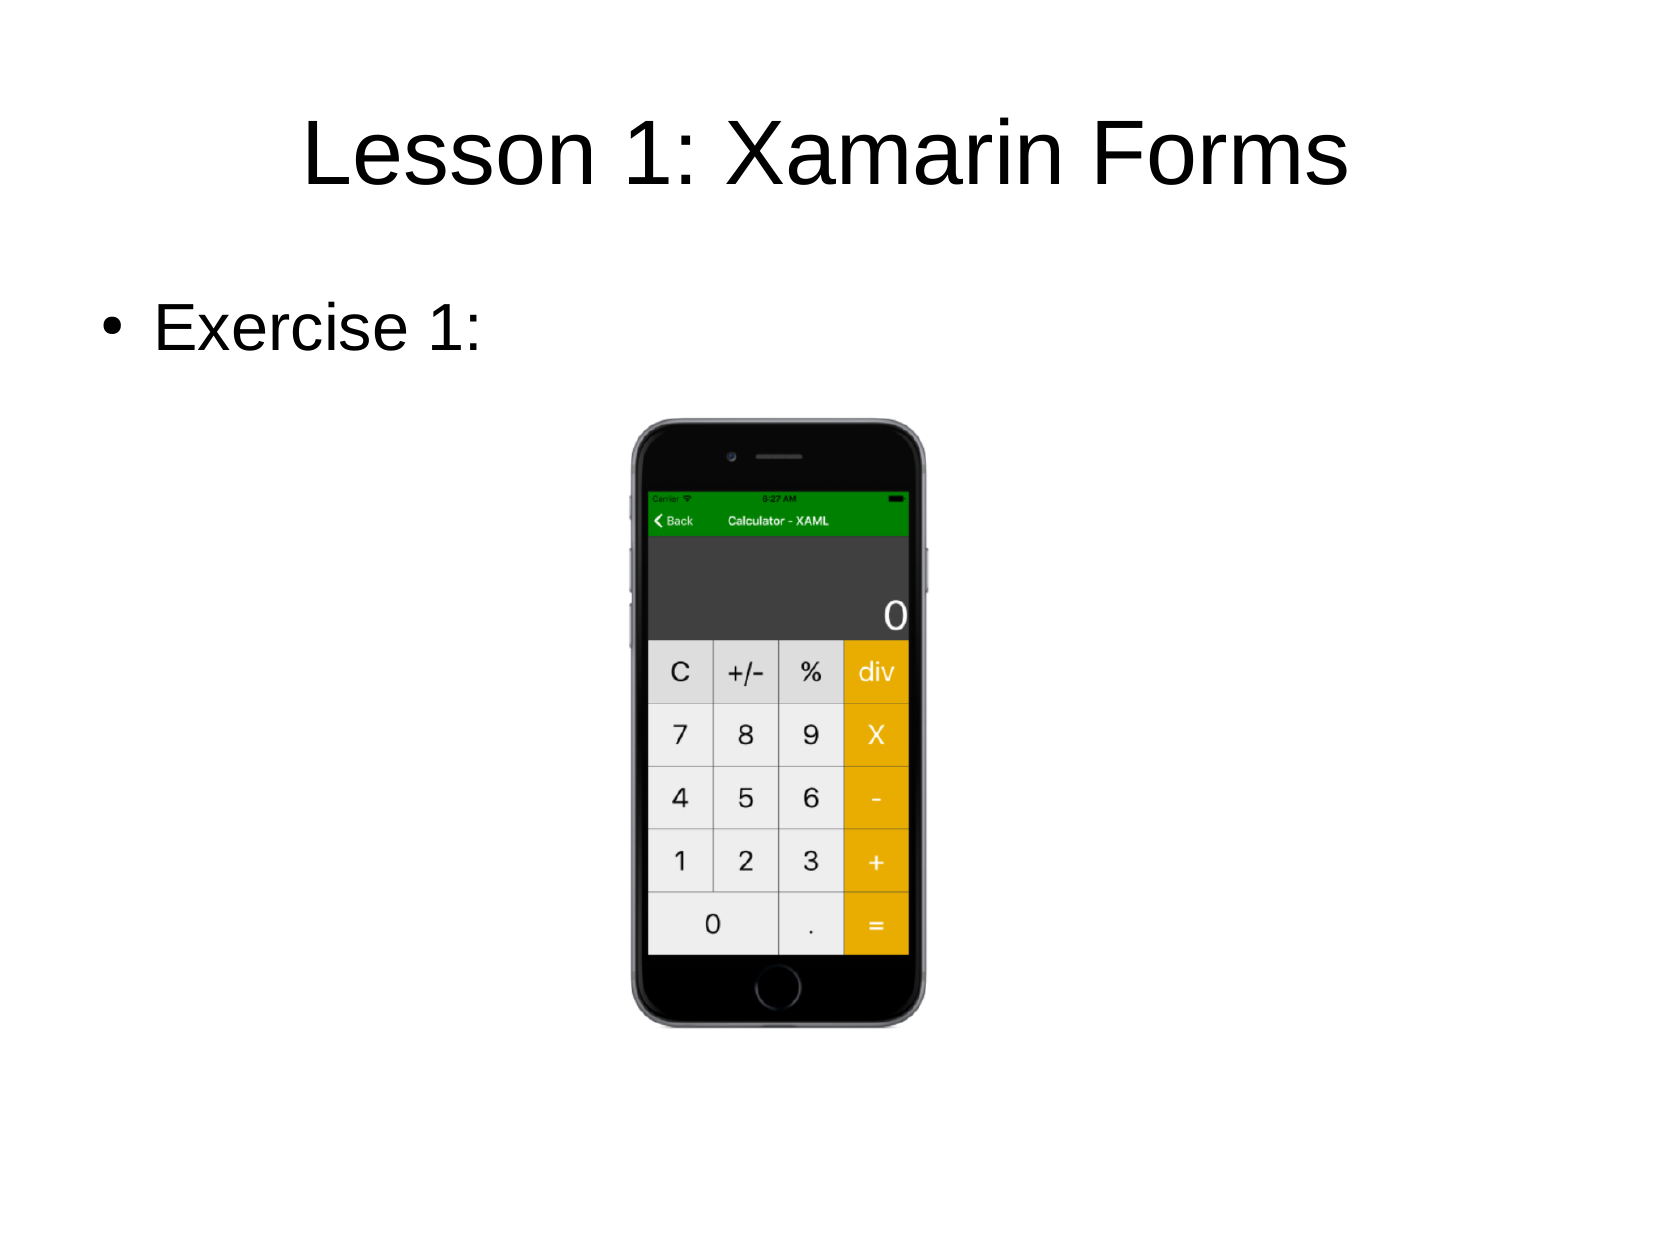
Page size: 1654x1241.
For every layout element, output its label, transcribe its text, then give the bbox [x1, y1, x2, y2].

picture [620, 413, 931, 1034]
list Exercise 1: [82, 290, 1571, 1010]
title Lesson 1: Xamarin Forms [82, 49, 1571, 257]
